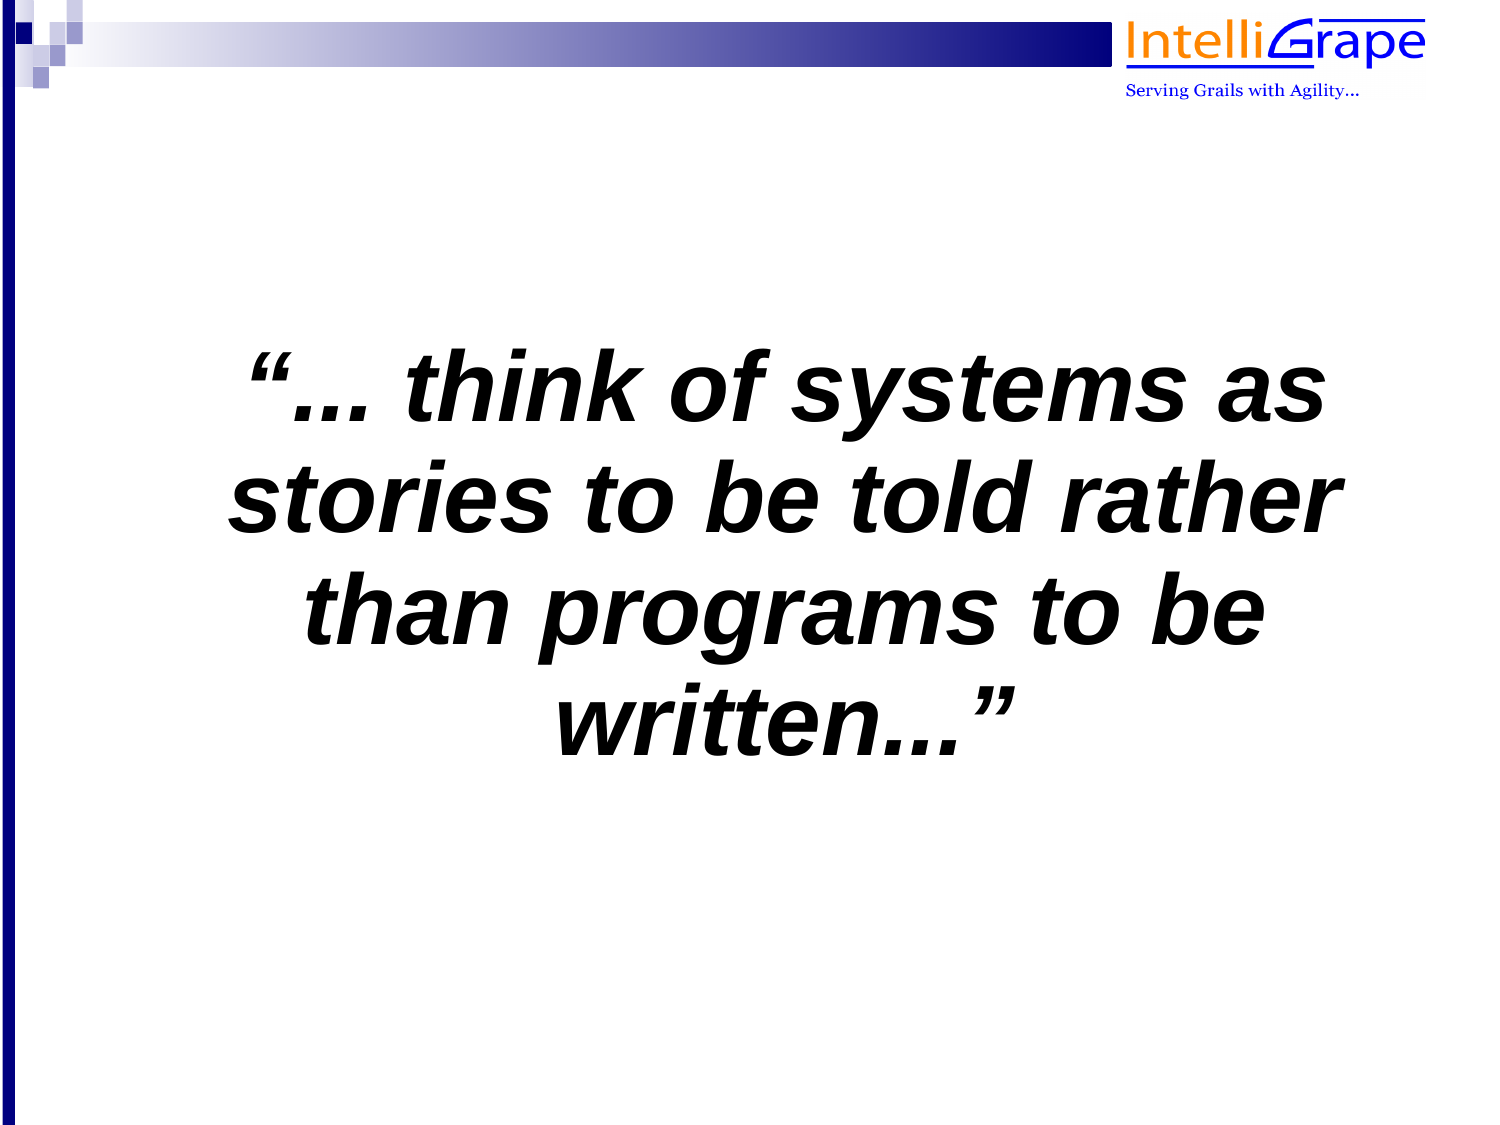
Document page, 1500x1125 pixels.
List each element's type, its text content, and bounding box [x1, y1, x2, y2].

text_box “... think of systems as stories to be told rather than programs to be written...” [82, 183, 1433, 987]
picture [1125, 12, 1425, 100]
